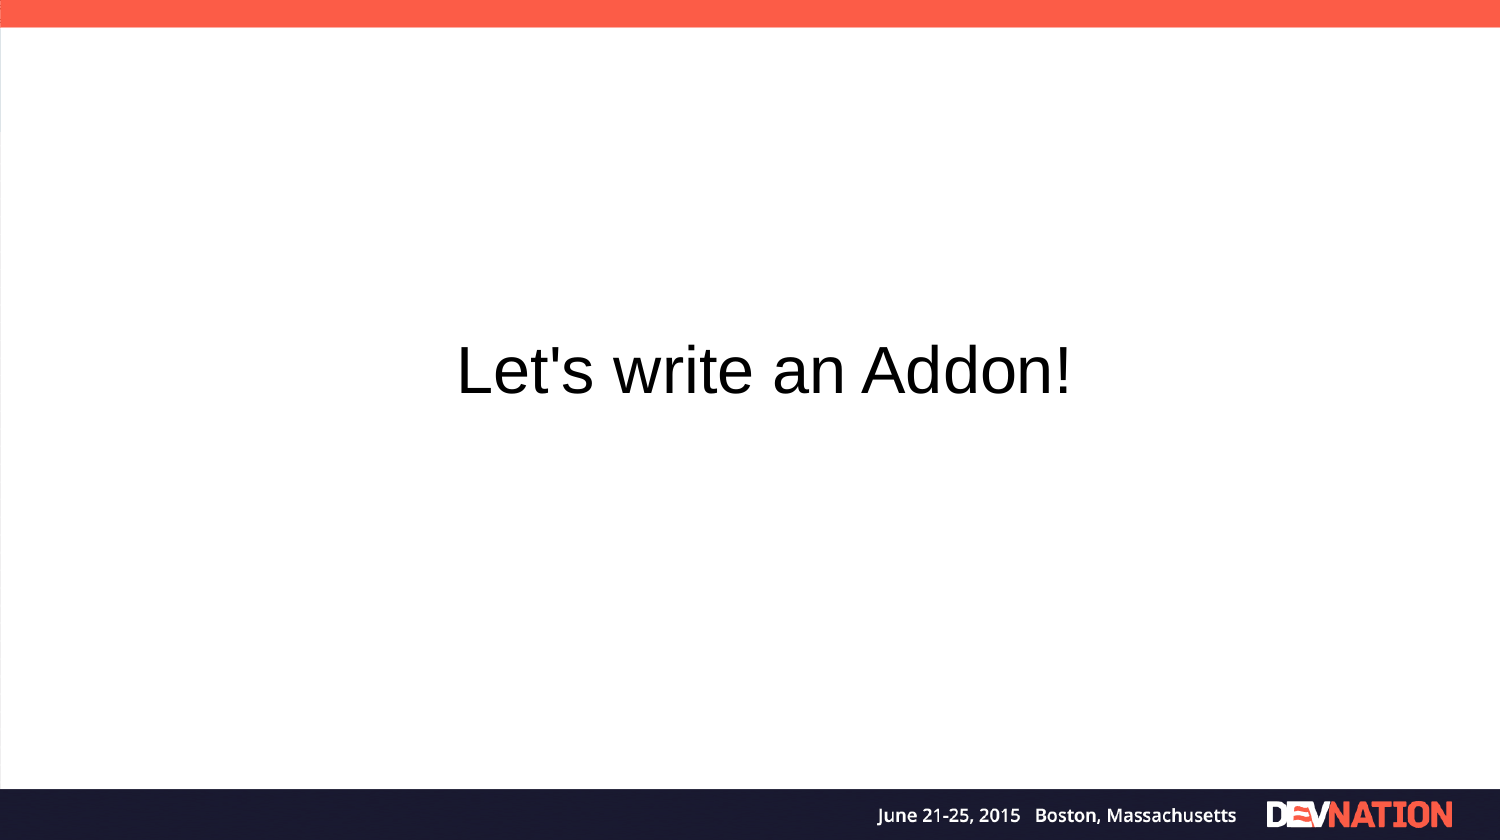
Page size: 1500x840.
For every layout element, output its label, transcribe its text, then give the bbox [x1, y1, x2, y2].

picture [0, 0, 1500, 840]
subtitle Let's write an Addon! [90, 44, 1440, 696]
